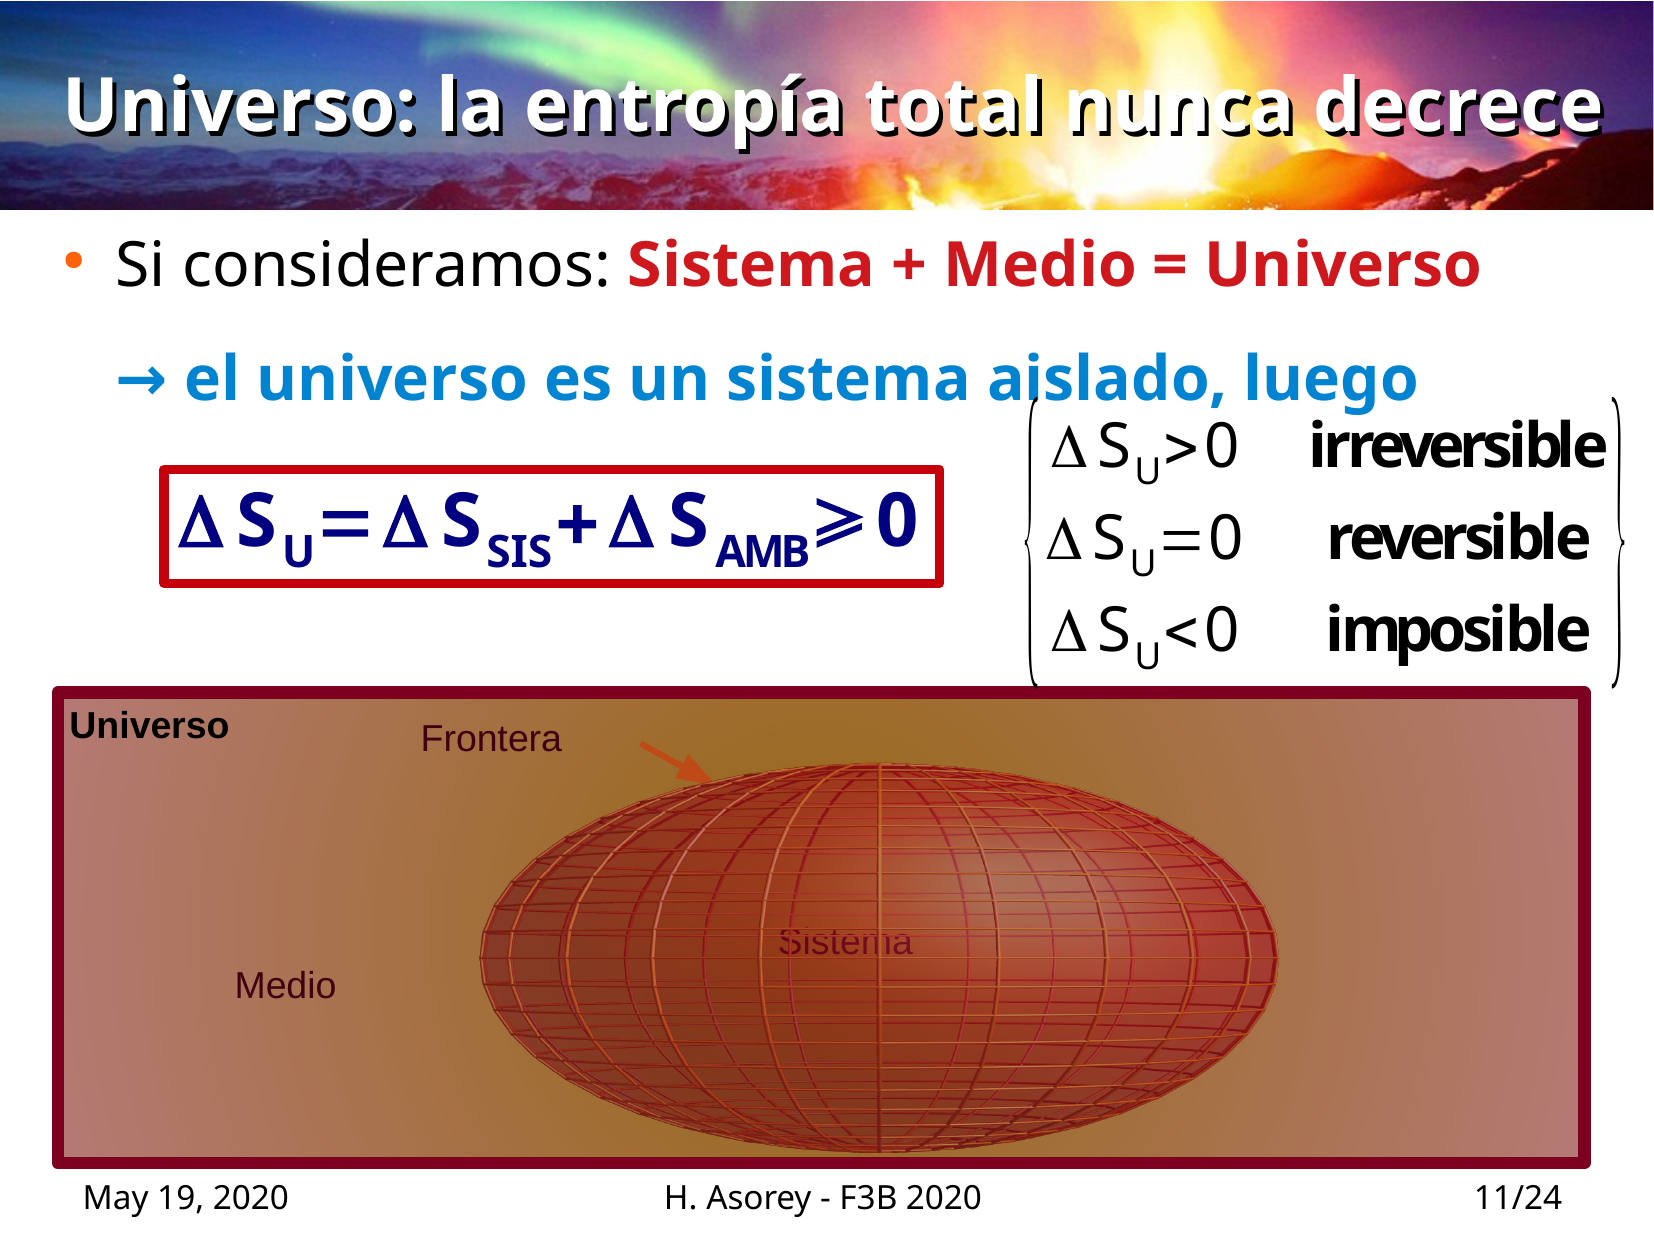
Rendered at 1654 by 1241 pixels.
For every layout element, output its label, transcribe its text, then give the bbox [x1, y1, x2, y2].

text_box Universo [54, 697, 308, 784]
chart [168, 474, 935, 579]
chart [1014, 393, 1640, 692]
title Universo: la entropía total nunca decrece [45, 15, 1606, 191]
list Si consideramos: Sistema + Medio = Universo → el universo es un sistema aislado, luego [45, 219, 1606, 649]
text_box [53, 692, 1585, 1163]
picture [0, 1, 1654, 210]
